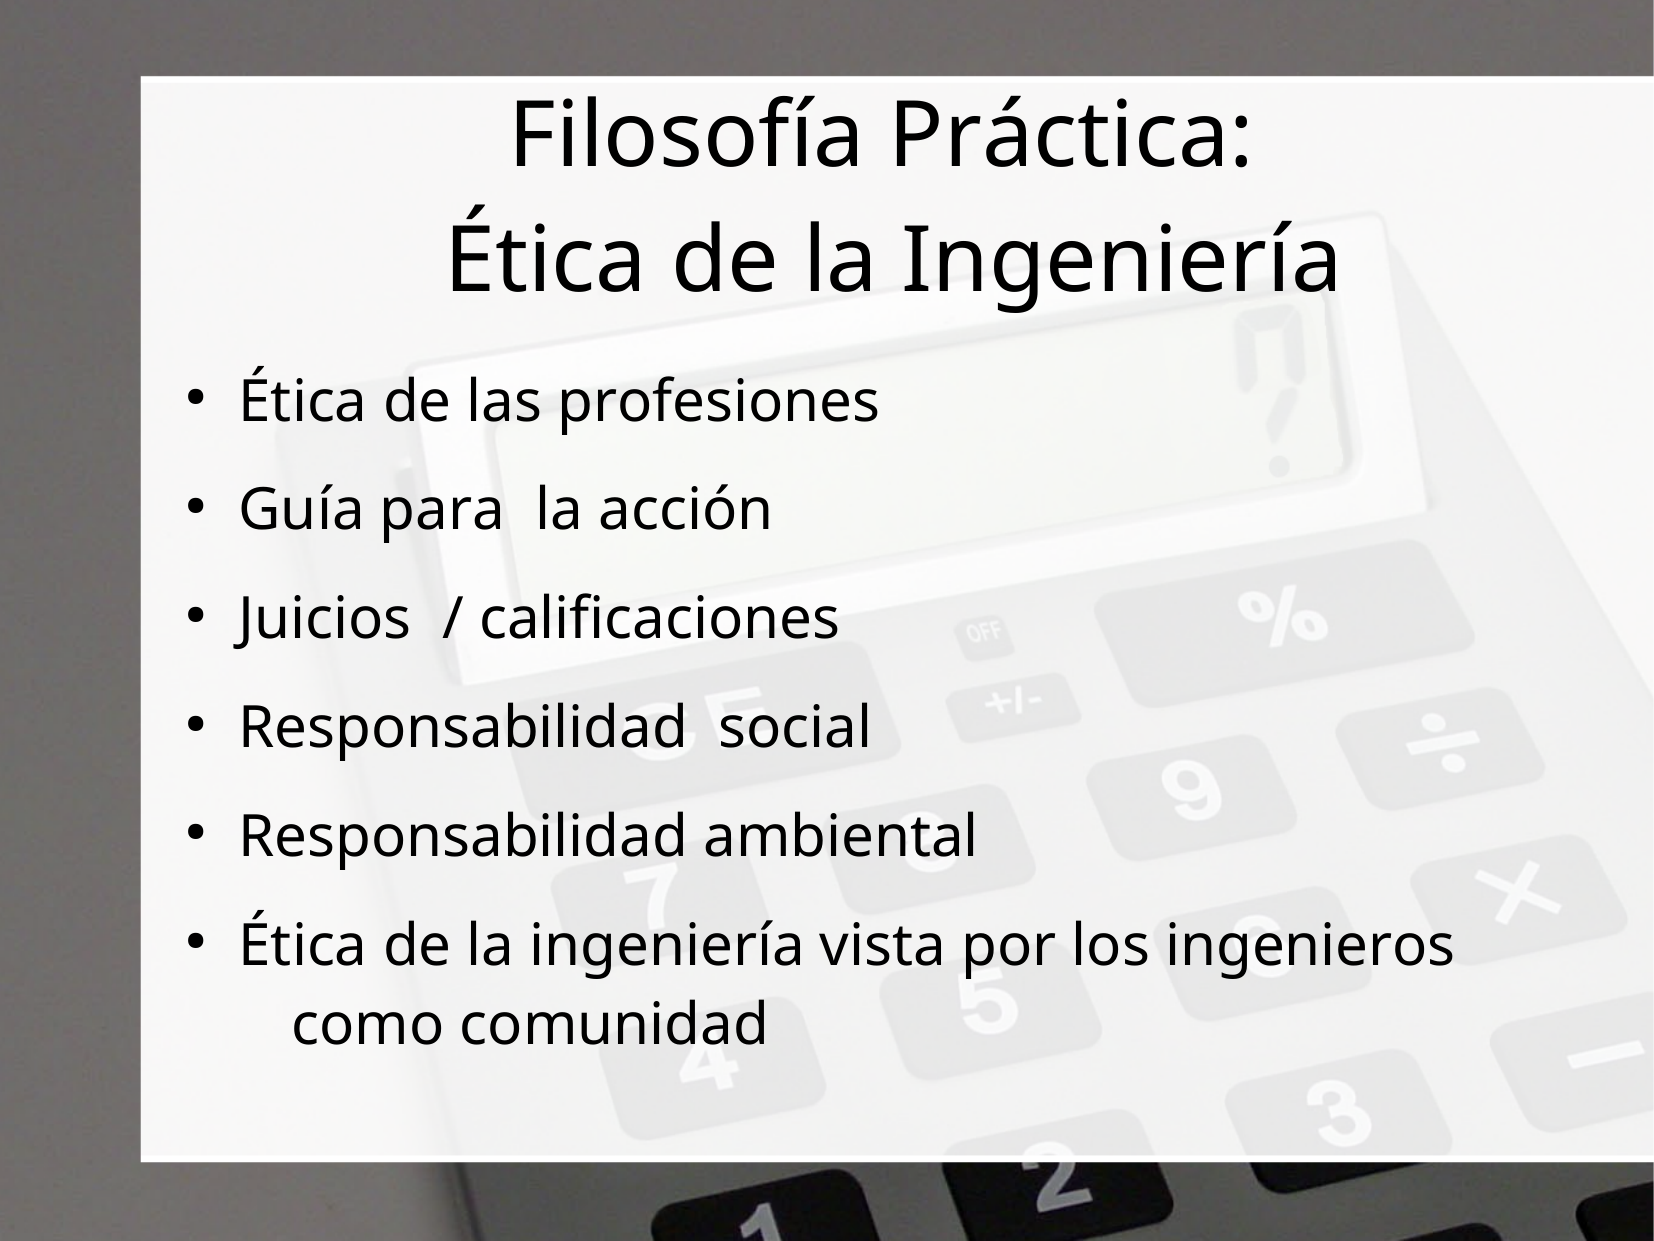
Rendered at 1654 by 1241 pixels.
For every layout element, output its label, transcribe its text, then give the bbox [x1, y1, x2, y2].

title Filosofía Práctica: Ética de la Ingeniería [150, 86, 1639, 301]
picture [0, 0, 1654, 1241]
list Ética de las profesiones Guía para la acción Juicios / calificaciones Responsabilidad social Responsabilidad ambiental Ética de la ingeniería vista por los ingenieros como comunidad [150, 358, 1613, 1163]
